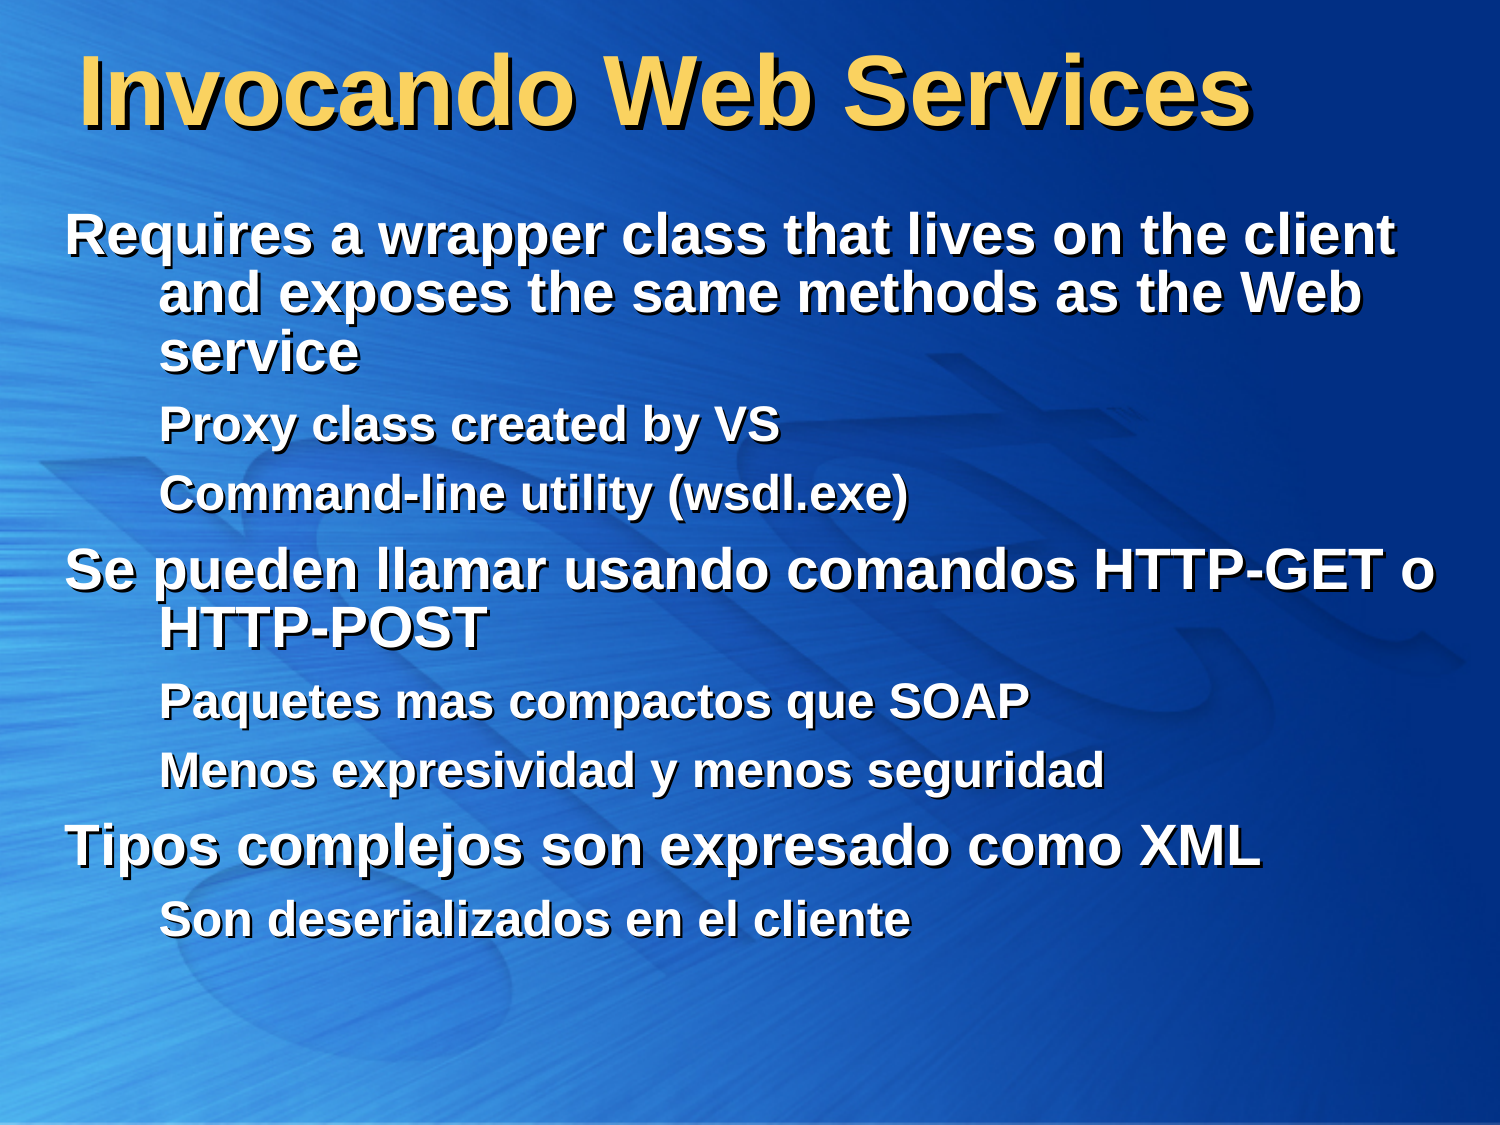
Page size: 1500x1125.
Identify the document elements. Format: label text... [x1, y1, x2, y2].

list Requires a wrapper class that lives on the client and exposes the same methods as the Web service Proxy class created by VS Command-line utility (wsdl.exe) Se pueden llamar usando comandos HTTP-GET o HTTP-POST Paquetes mas compactos que SOAP Menos expresividad y menos seguridad Tipos complejos son expresado como XML Son deserializados en el cliente [50, 200, 1458, 995]
picture [0, 0, 1500, 1125]
title Invocando Web Services [62, 37, 1469, 165]
